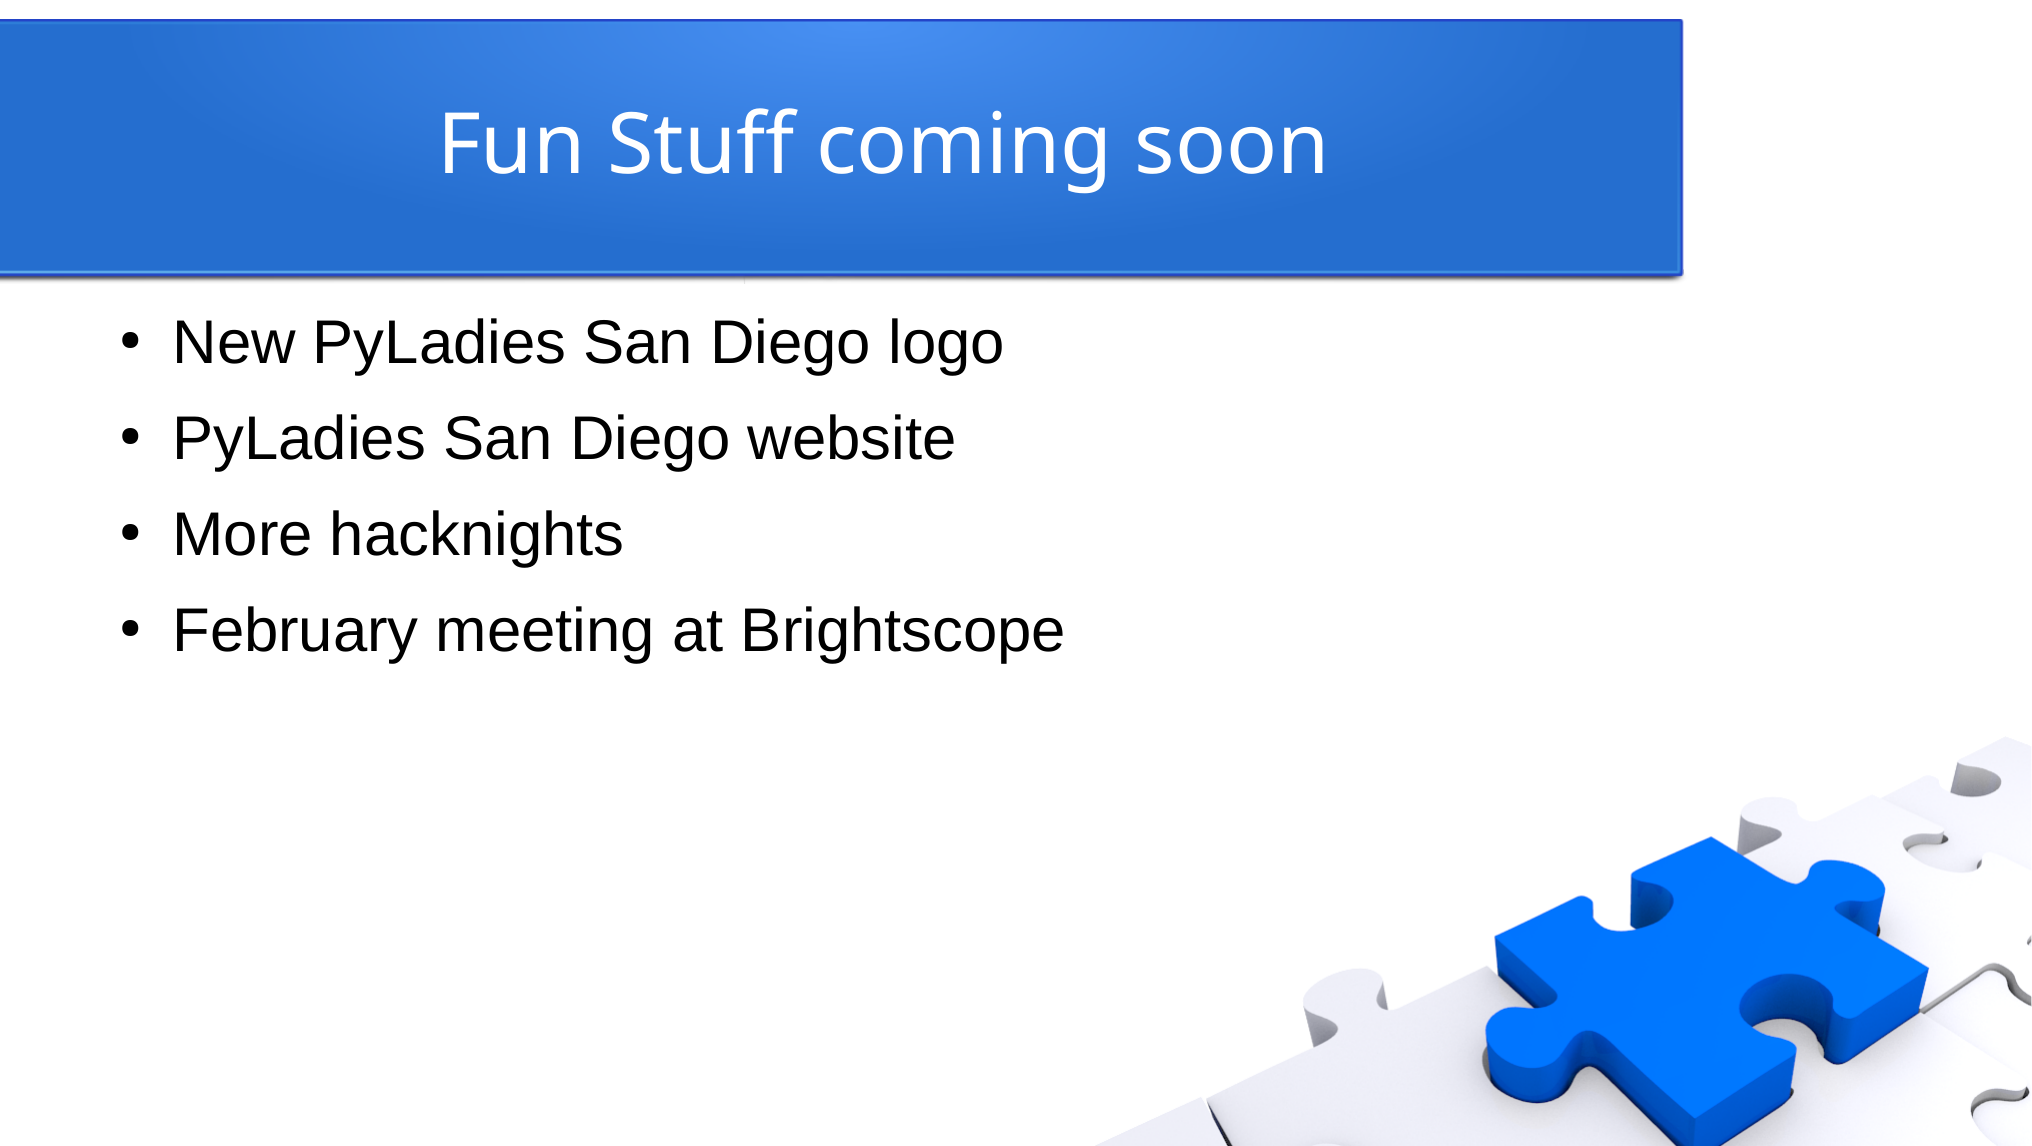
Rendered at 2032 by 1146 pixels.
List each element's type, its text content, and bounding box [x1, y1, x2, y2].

picture [0, 19, 1689, 284]
list New PyLadies San Diego logo PyLadies San Diego website More hacknights February meeting at Brightscope [101, 307, 1619, 972]
picture [1071, 605, 2032, 1146]
title Fun Stuff coming soon [101, 45, 1666, 237]
